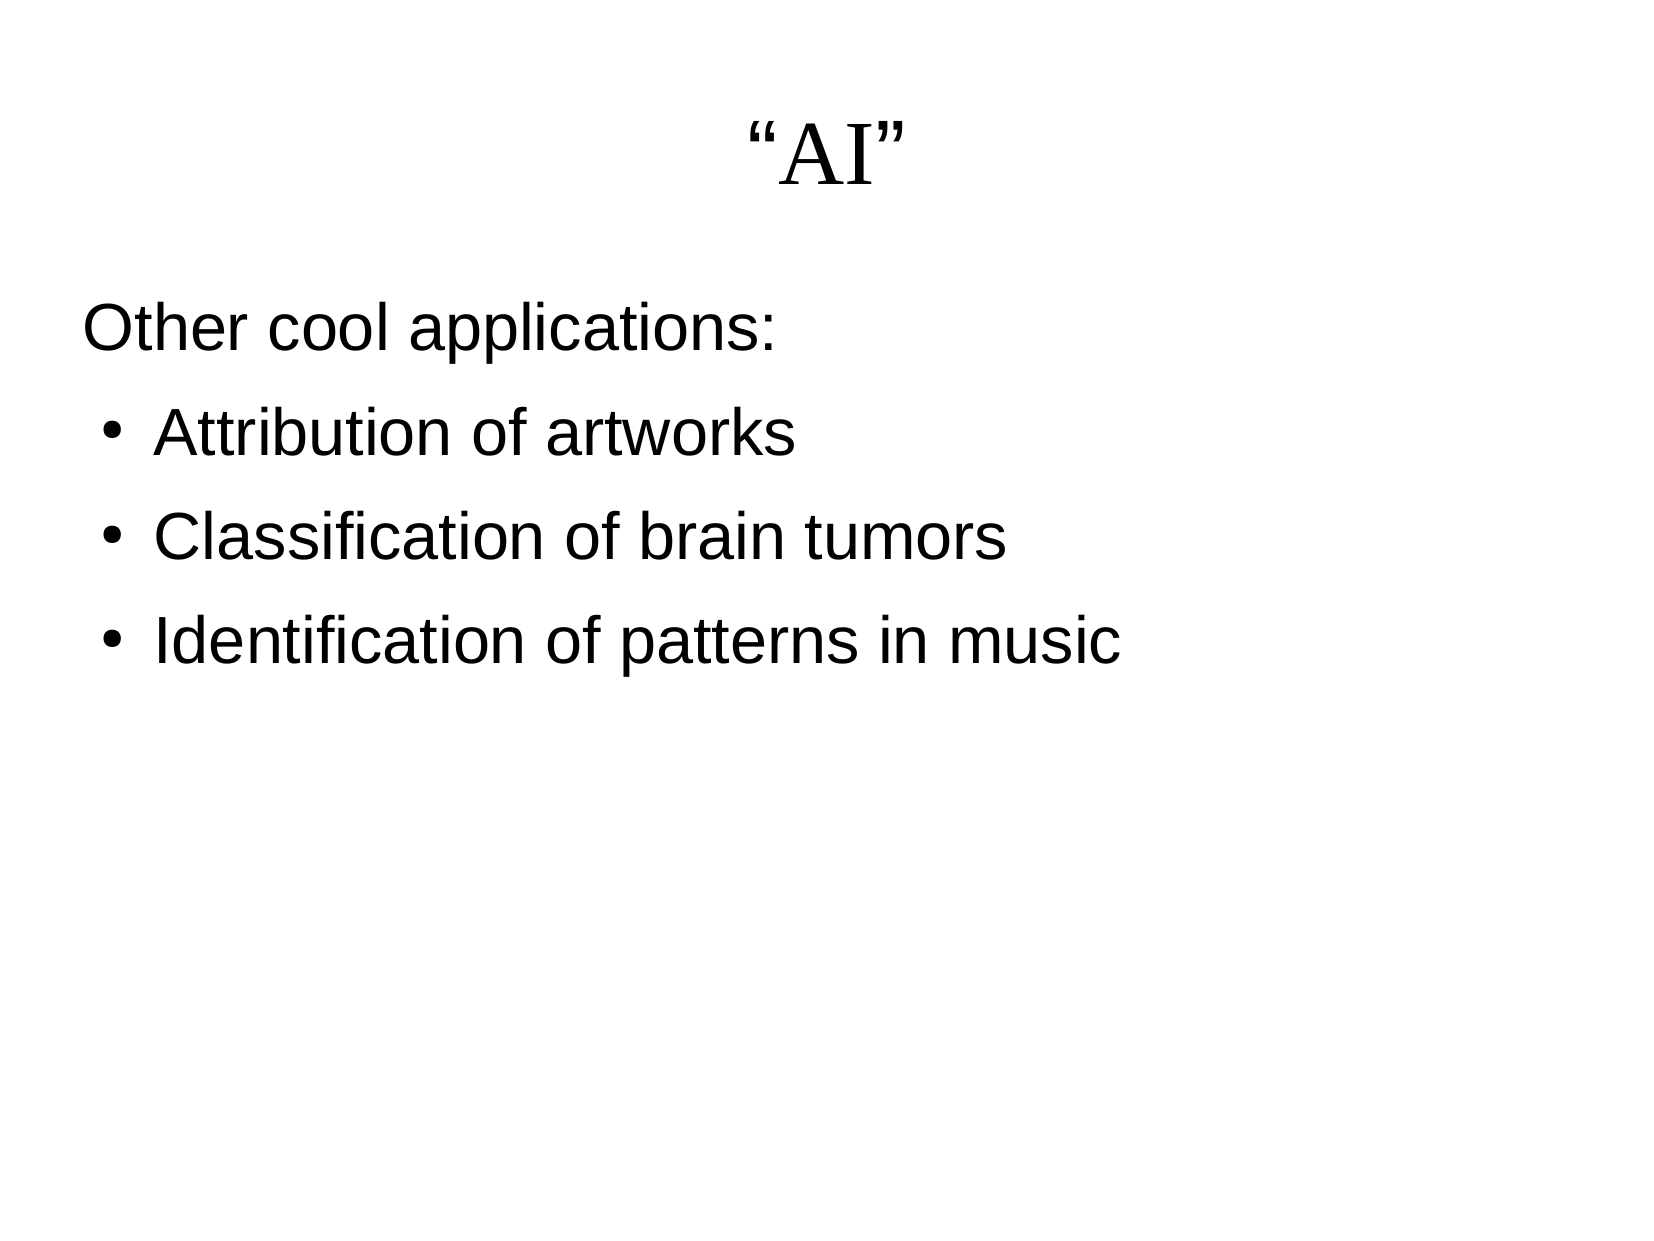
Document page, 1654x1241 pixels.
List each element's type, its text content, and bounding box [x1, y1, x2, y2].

list Other cool applications: Attribution of artworks Classification of brain tumors Identification of patterns in music [82, 290, 1571, 1010]
title “AI” [82, 49, 1571, 257]
